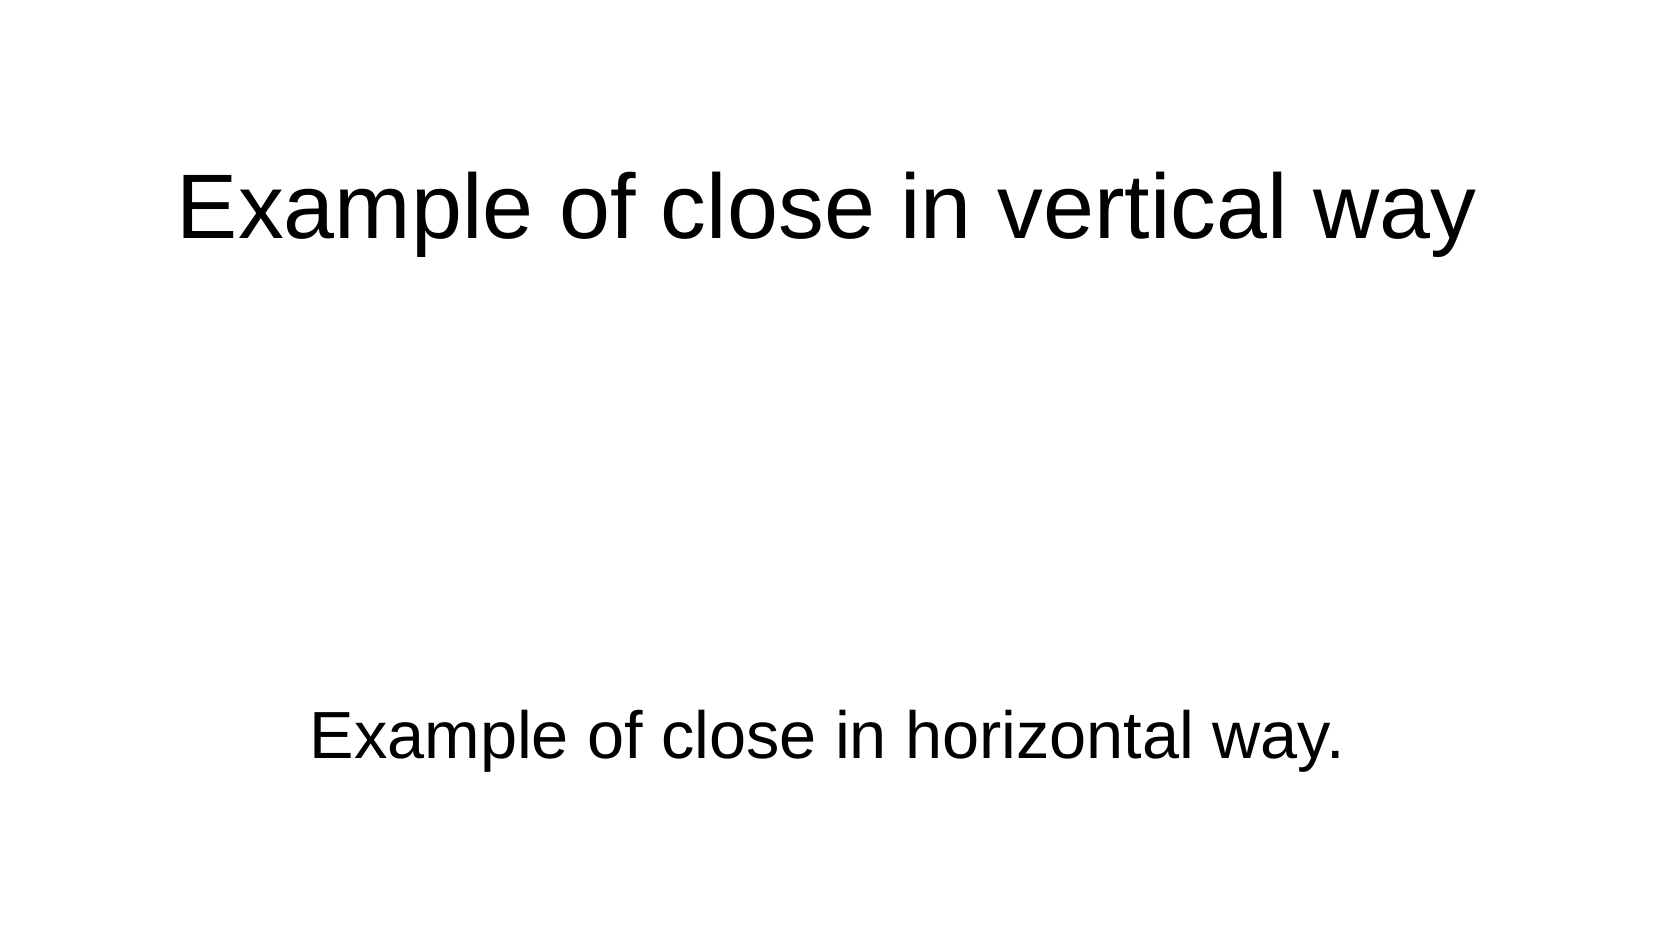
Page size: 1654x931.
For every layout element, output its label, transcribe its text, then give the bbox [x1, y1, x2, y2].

title Example of close in vertical way [121, 102, 1534, 311]
subtitle Example of close in horizontal way. [121, 344, 1534, 931]
